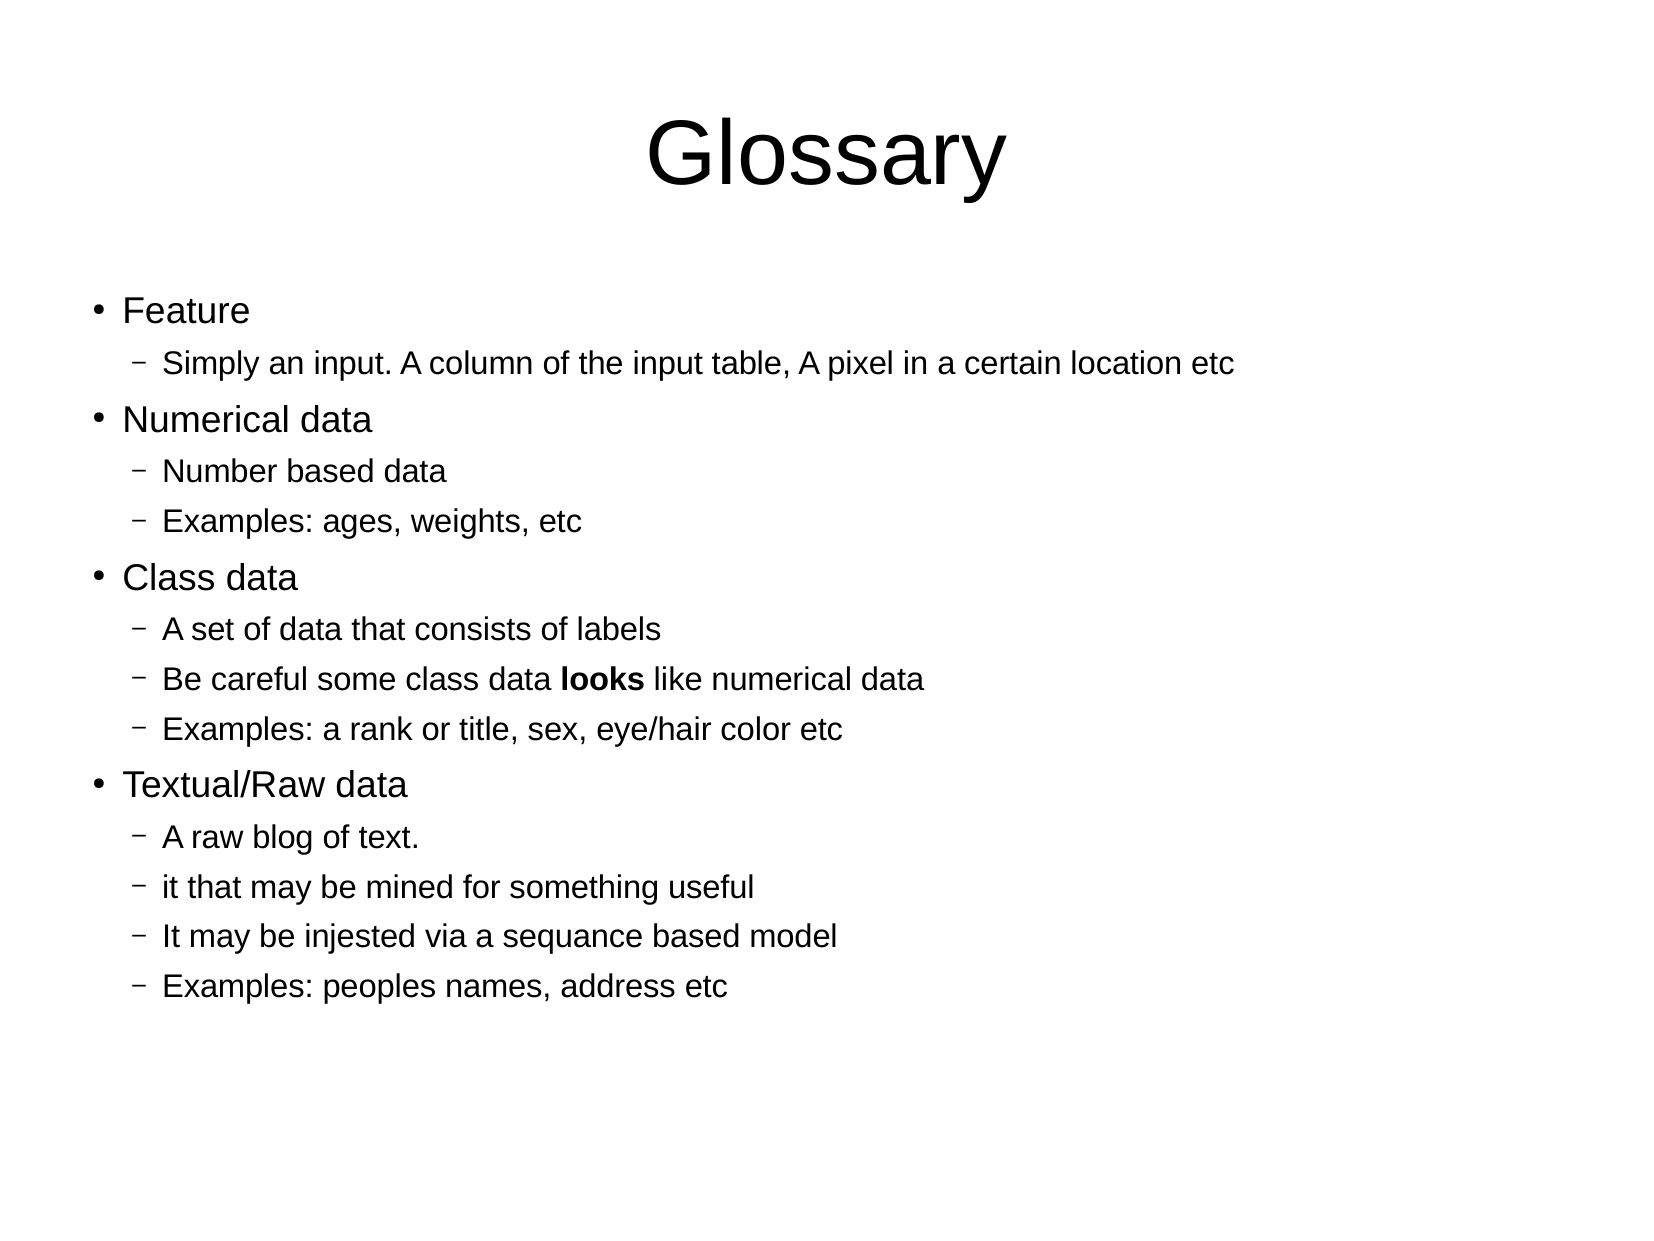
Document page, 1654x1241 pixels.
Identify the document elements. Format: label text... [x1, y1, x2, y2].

list Feature Simply an input. A column of the input table, A pixel in a certain location etc Numerical data Number based data Examples: ages, weights, etc Class data A set of data that consists of labels Be careful some class data looks like numerical data Examples: a rank or title, sex, eye/hair color etc Textual/Raw data A raw blog of text. it that may be mined for something useful It may be injested via a sequance based model Examples: peoples names, address etc [82, 290, 1571, 1010]
title Glossary [82, 49, 1571, 257]
